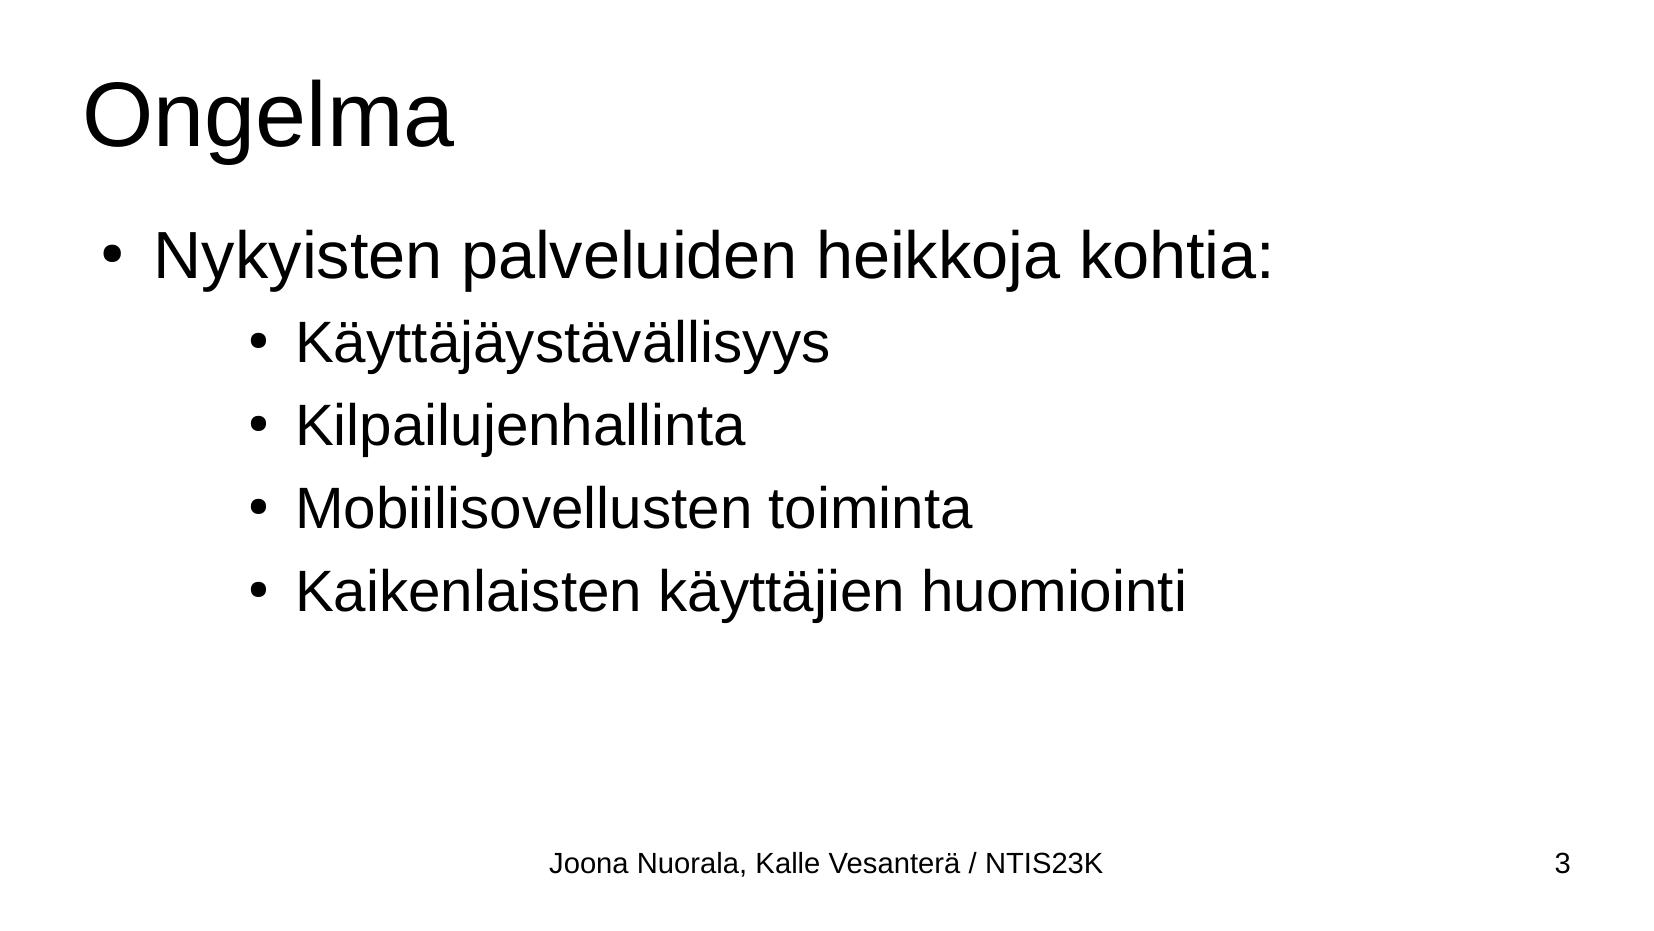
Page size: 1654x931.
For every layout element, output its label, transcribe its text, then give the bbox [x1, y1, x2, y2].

title Ongelma [82, 37, 1571, 193]
list Nykyisten palveluiden heikkoja kohtia: Käyttäjäystävällisyys Kilpailujenhallinta Mobiilisovellusten toiminta Kaikenlaisten käyttäjien huomiointi [82, 217, 1571, 758]
